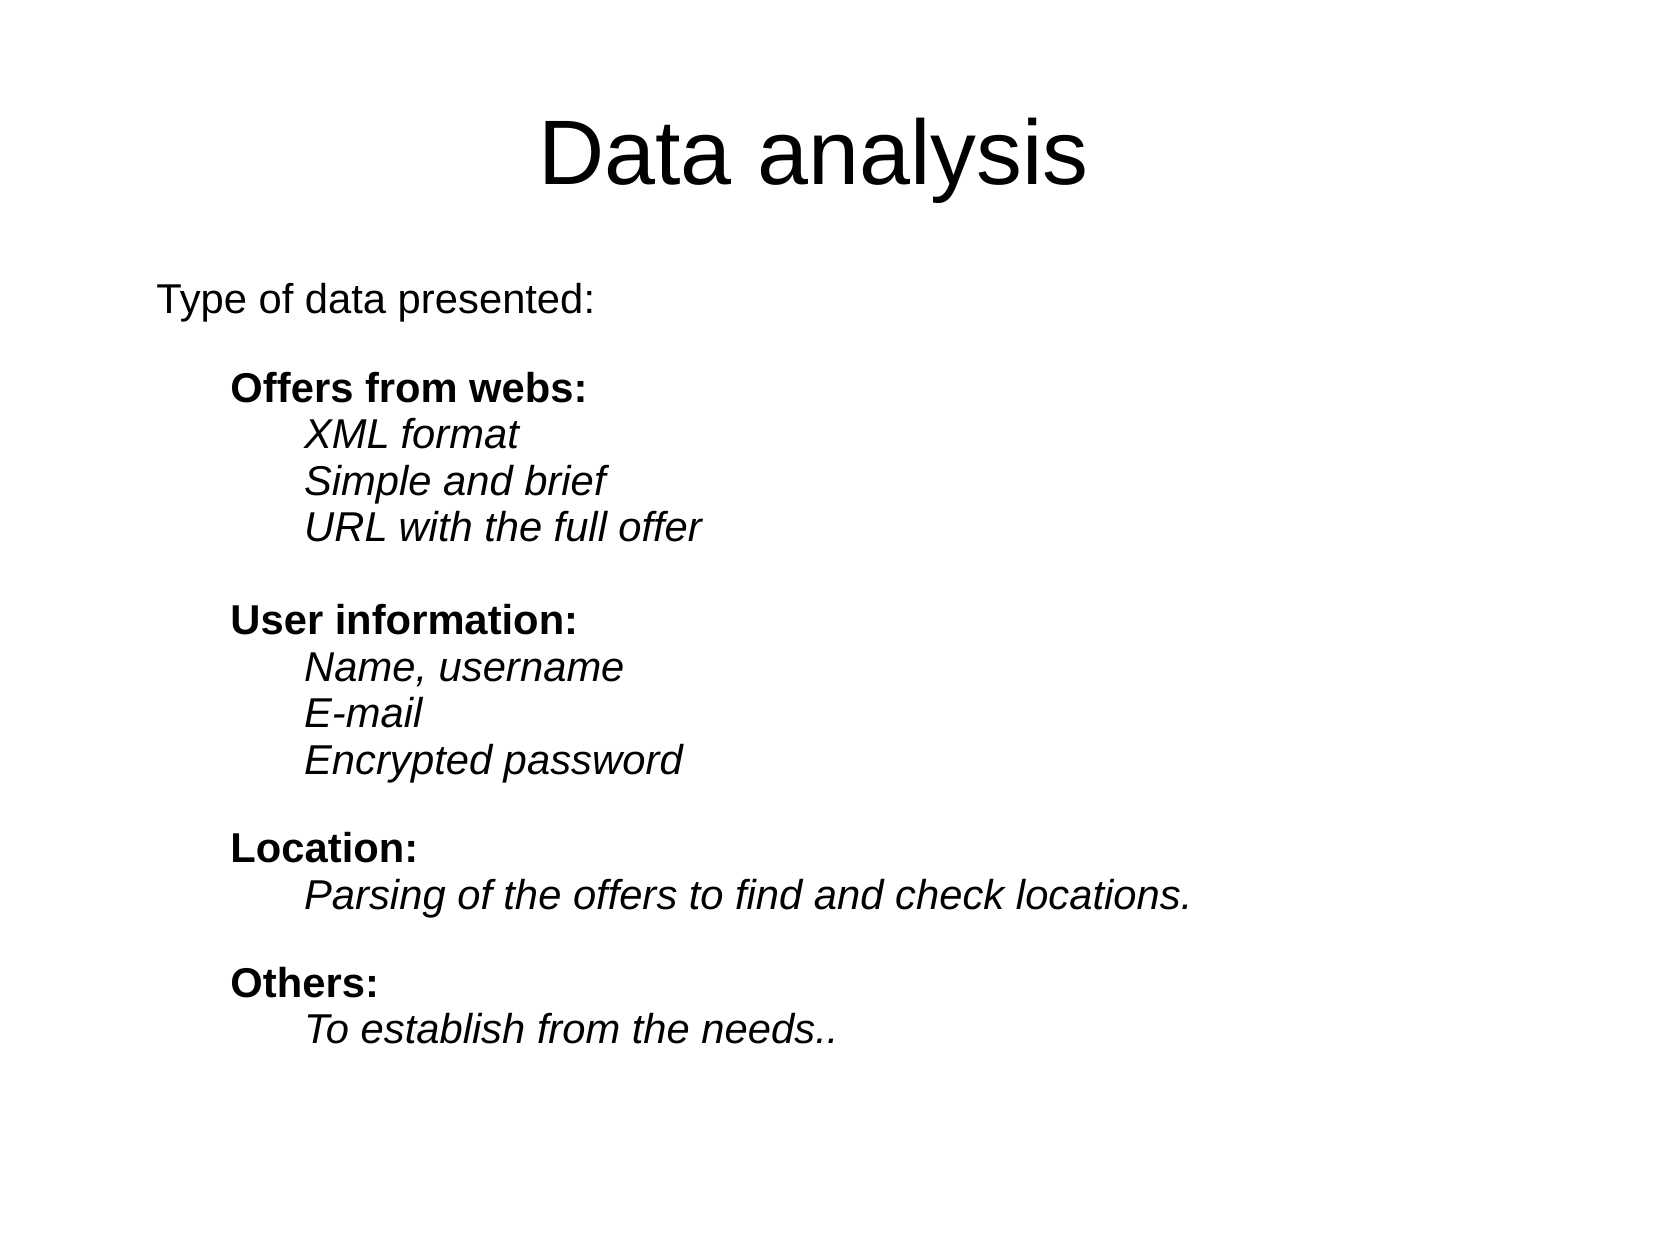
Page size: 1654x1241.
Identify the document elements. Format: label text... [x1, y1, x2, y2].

title Data analysis [82, 49, 1571, 257]
text_box Type of data presented: Offers from webs: XML format Simple and brief URL with the full offer User information: Name, username E-mail Encrypted password Location: Parsing of the offers to find and check locations. Others: To establish from the needs.. [141, 268, 1501, 1134]
